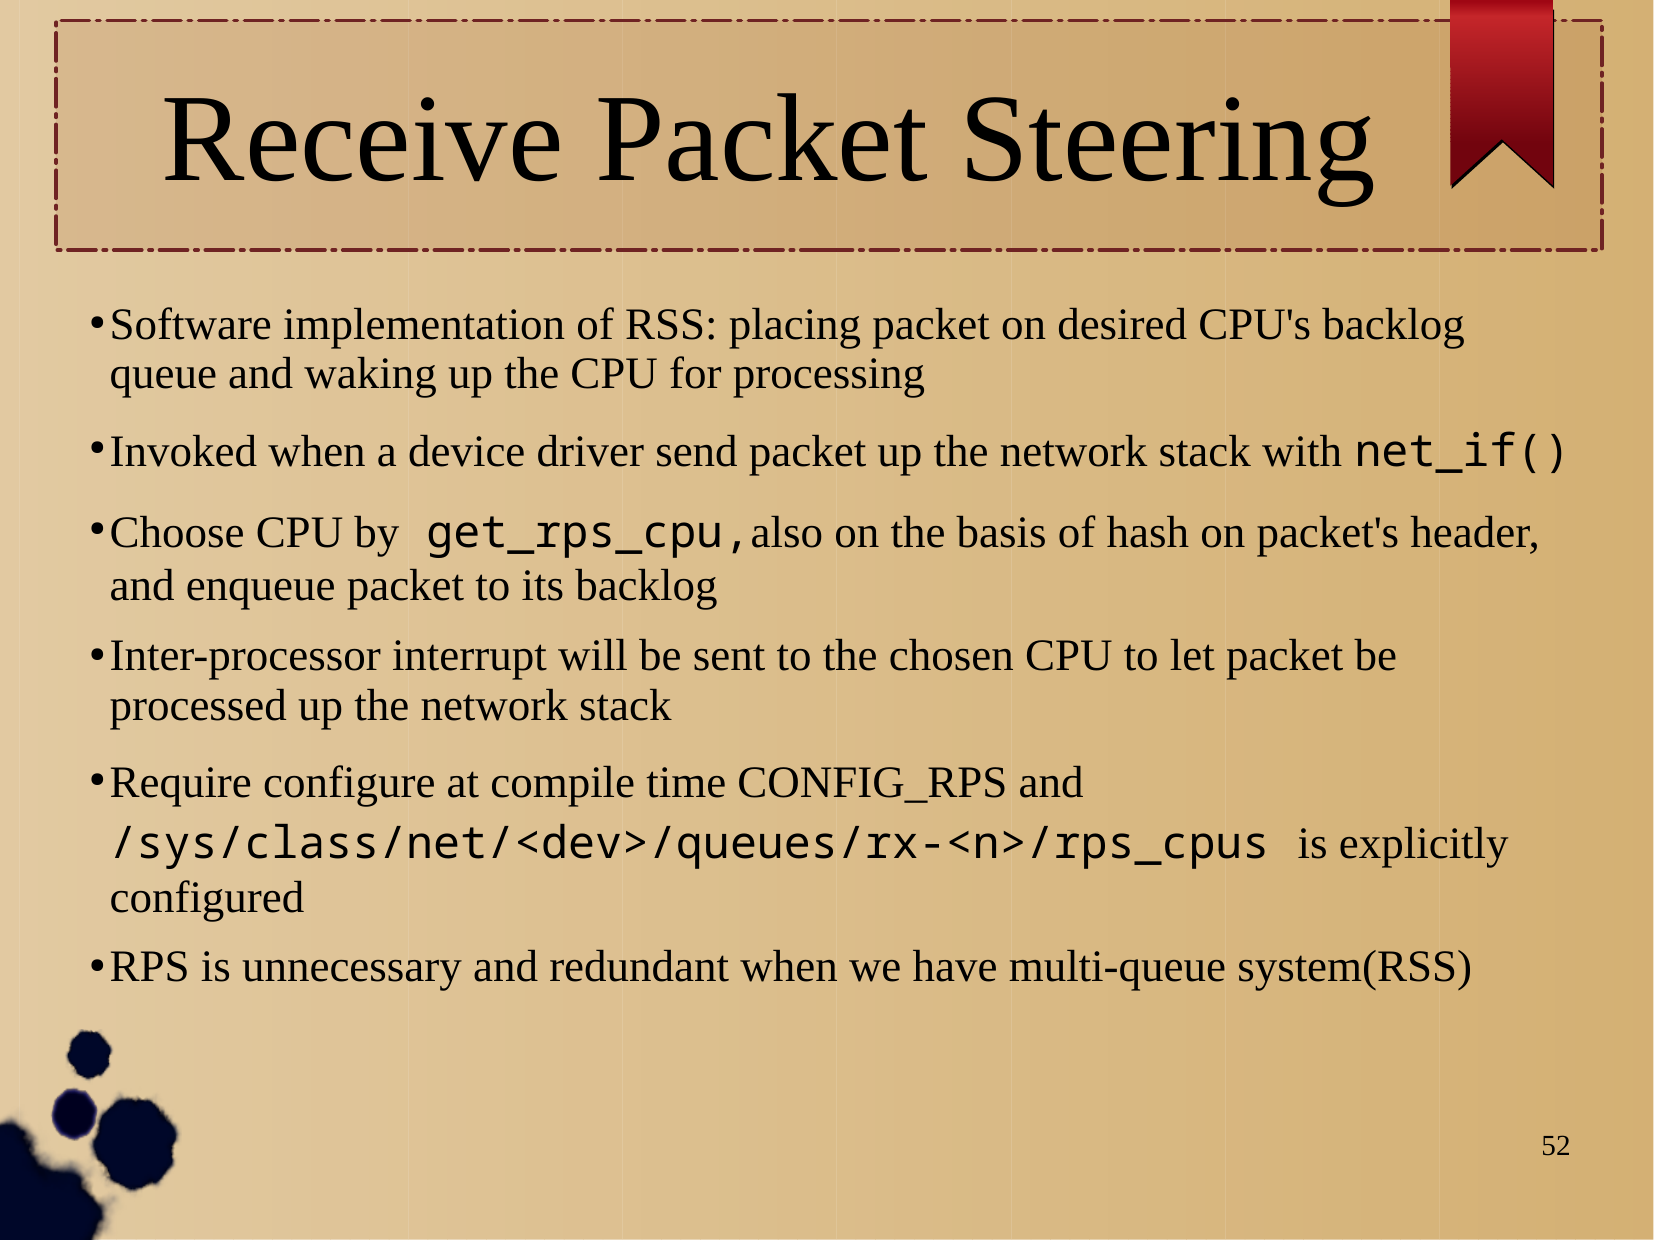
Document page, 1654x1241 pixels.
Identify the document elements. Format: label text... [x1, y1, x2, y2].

list Software implementation of RSS: placing packet on desired CPU's backlog queue and waking up the CPU for processing Invoked when a device driver send packet up the network stack with net_if() Choose CPU by get_rps_cpu,also on the basis of hash on packet's header, and enqueue packet to its backlog Inter-processor interrupt will be sent to the chosen CPU to let packet be processed up the network stack Require configure at compile time CONFIG_RPS and /sys/class/net/<dev>/queues/rx-<n>/rps_cpus is explicitly configured RPS is unnecessary and redundant when we have multi-queue system(RSS) [82, 299, 1571, 1019]
title Receive Packet Steering [82, 47, 1412, 229]
